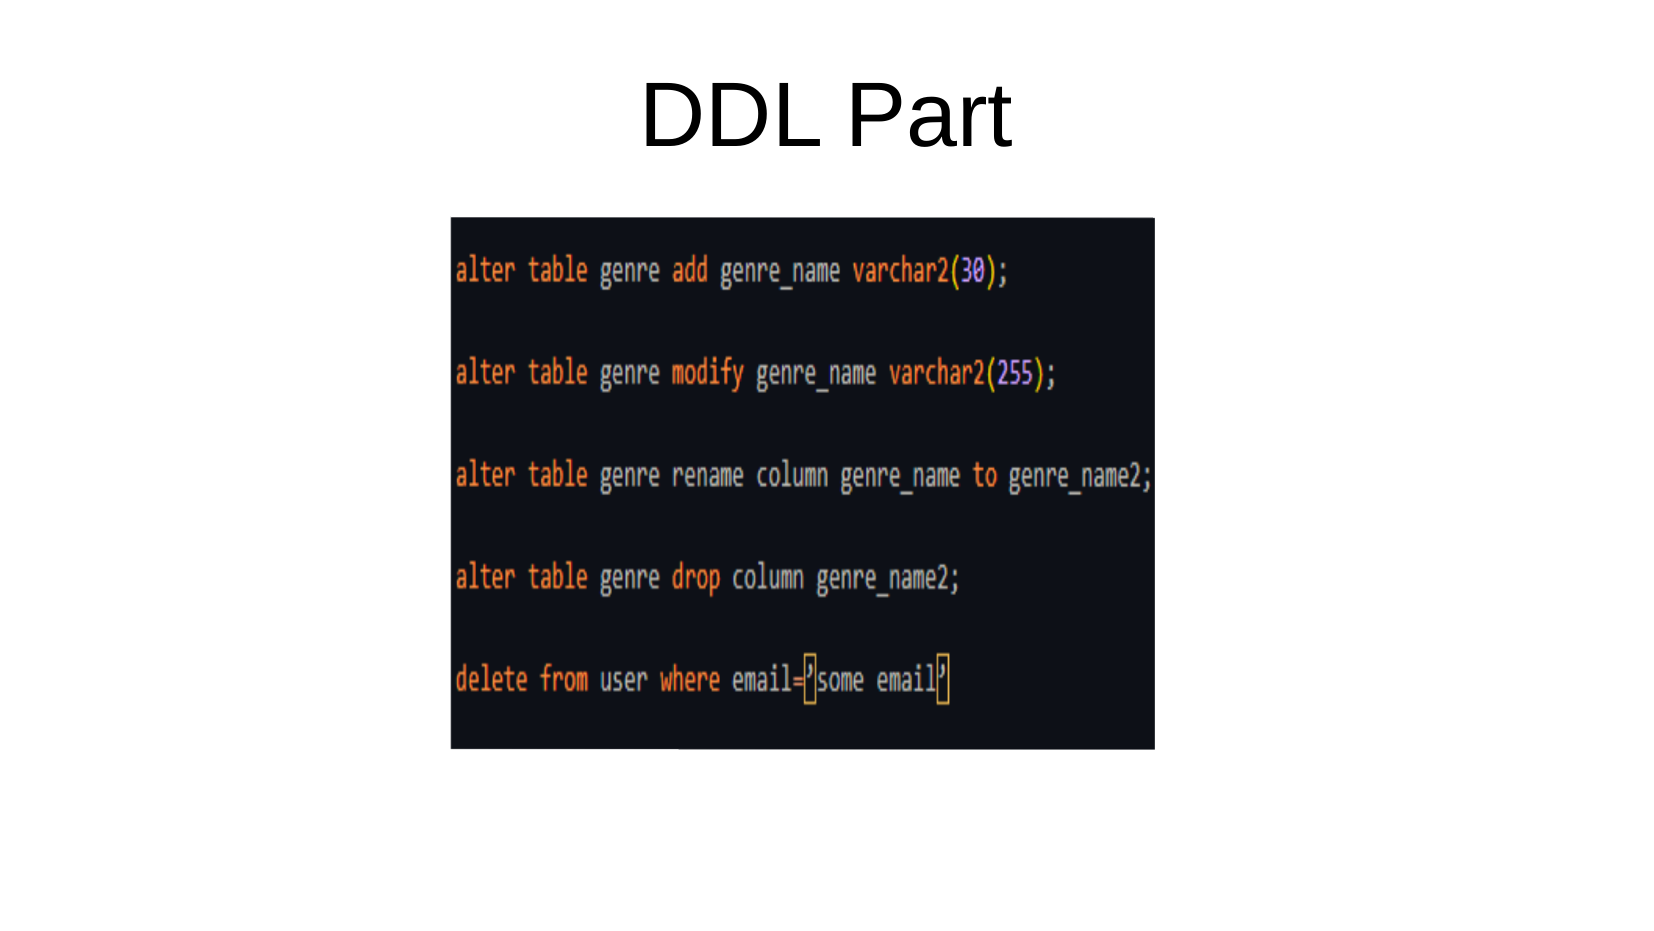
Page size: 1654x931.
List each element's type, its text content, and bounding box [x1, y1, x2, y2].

picture [450, 217, 1155, 751]
title DDL Part [82, 37, 1571, 193]
